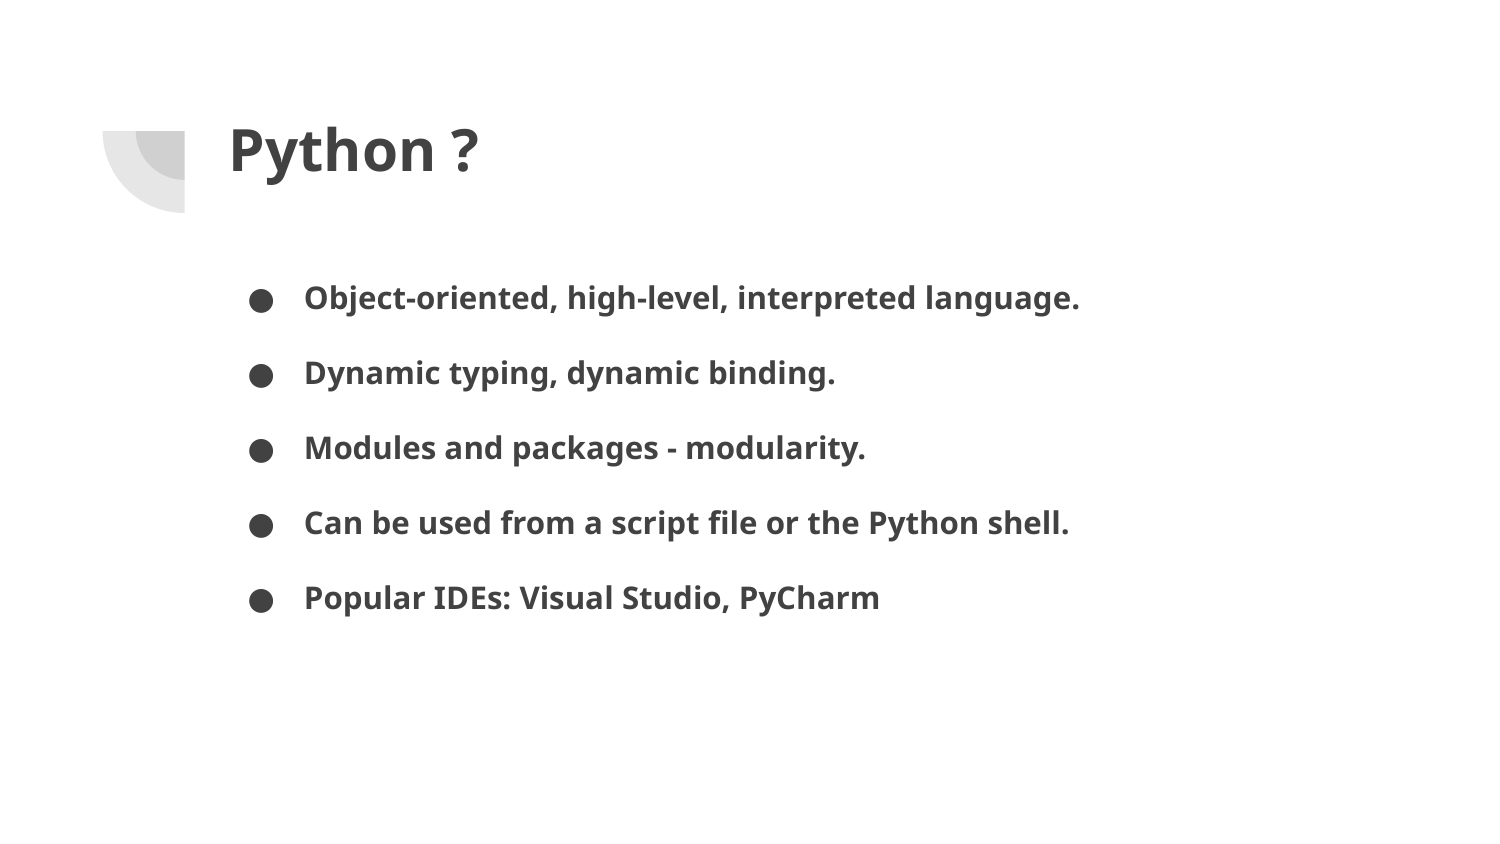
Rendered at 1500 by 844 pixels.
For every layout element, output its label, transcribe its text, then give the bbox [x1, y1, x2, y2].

list Object-oriented, high-level, interpreted language. Dynamic typing, dynamic binding. Modules and packages - modularity. Can be used from a script file or the Python shell. Popular IDEs: Visual Studio, PyCharm [213, 226, 1368, 744]
title Python ? [213, 98, 1368, 226]
